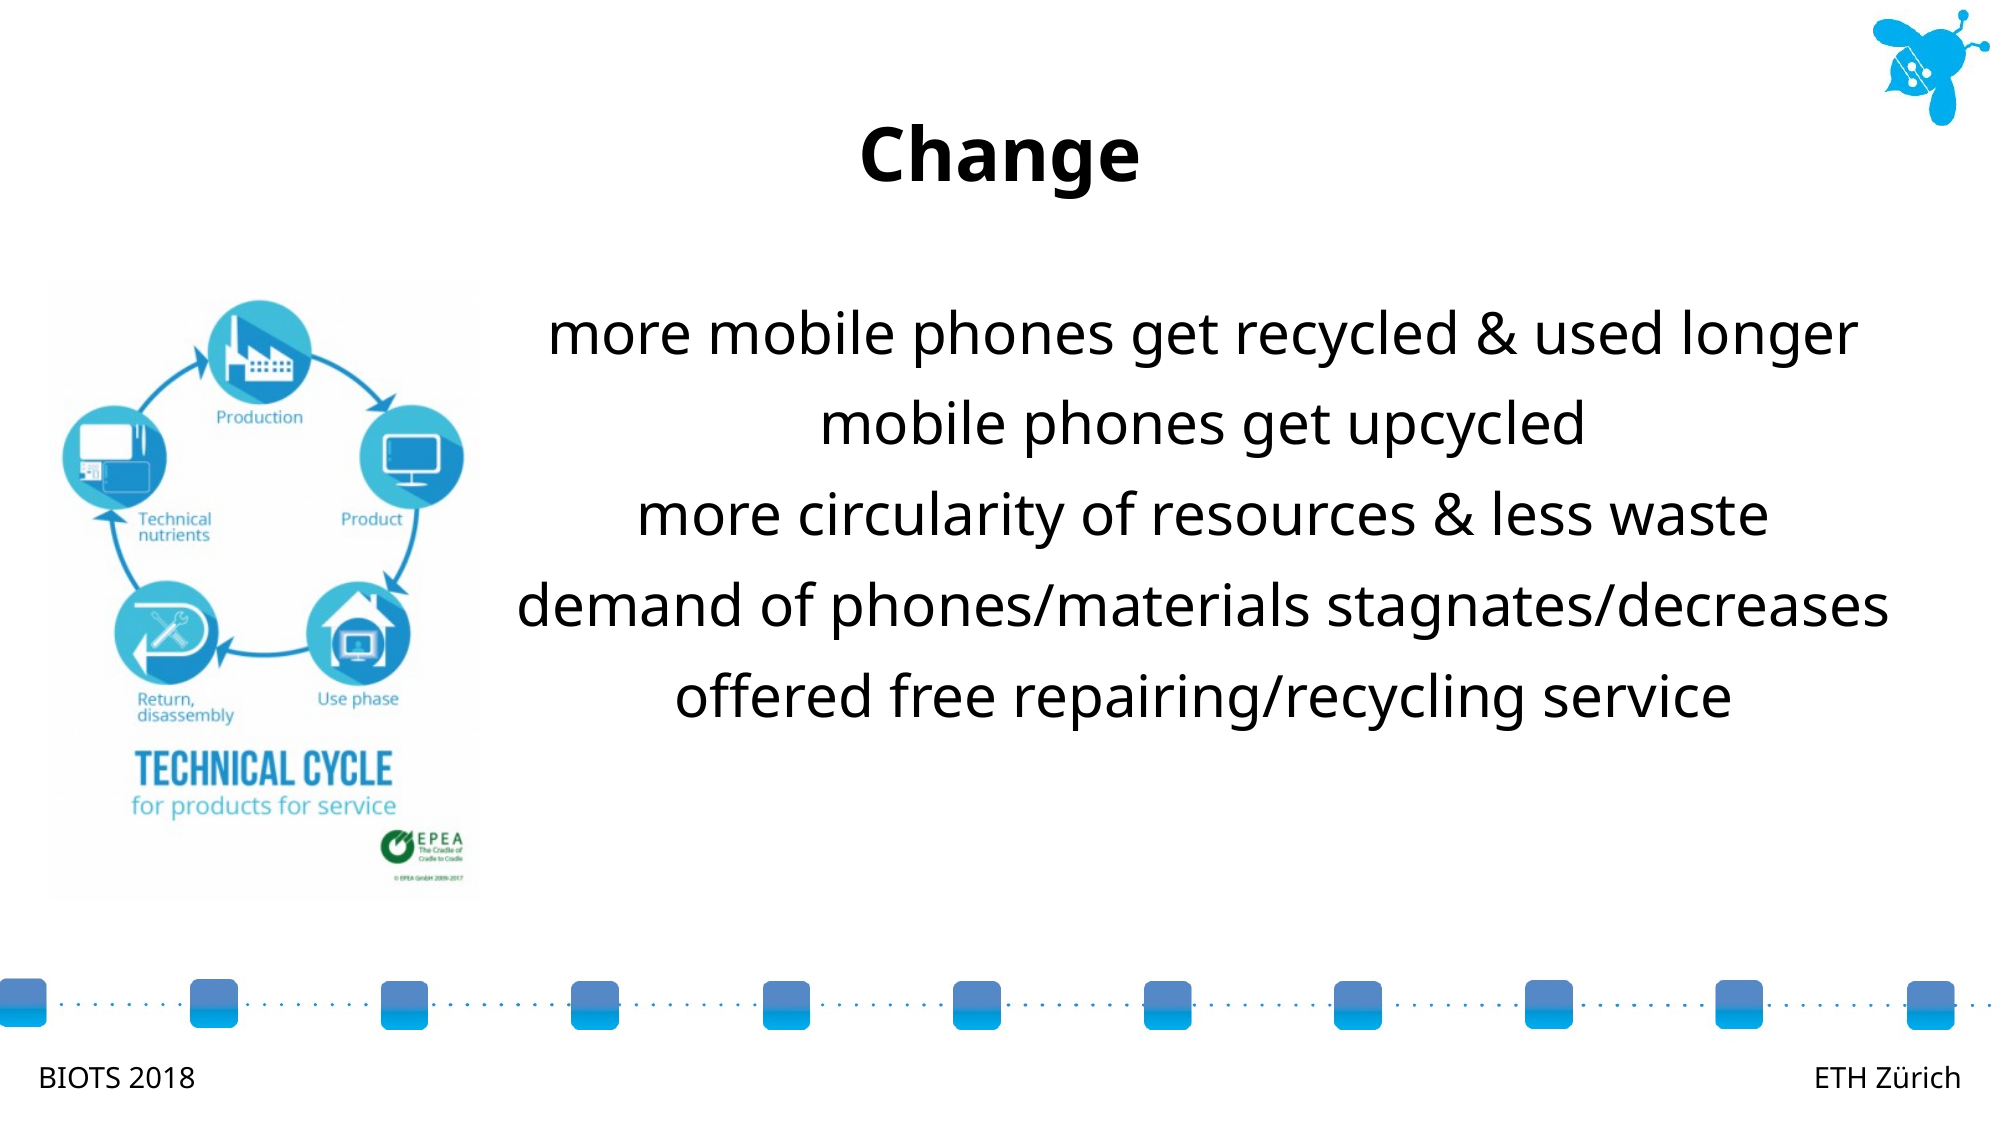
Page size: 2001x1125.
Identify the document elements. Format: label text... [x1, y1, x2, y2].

picture [1873, 9, 1990, 126]
picture [1873, 34, 1937, 126]
picture [1909, 77, 1918, 87]
text_box Change [197, 91, 1802, 279]
list more mobile phones get recycled & used longer mobile phones get upcycled more circularity of resources & less waste demand of phones/materials stagnates/decreases offered free repairing/recycling service [449, 280, 1958, 901]
picture [1920, 64, 1931, 78]
title [137, 901, 1863, 1103]
picture [0, 280, 2001, 1124]
picture [1907, 62, 1916, 72]
picture [1916, 73, 1923, 83]
